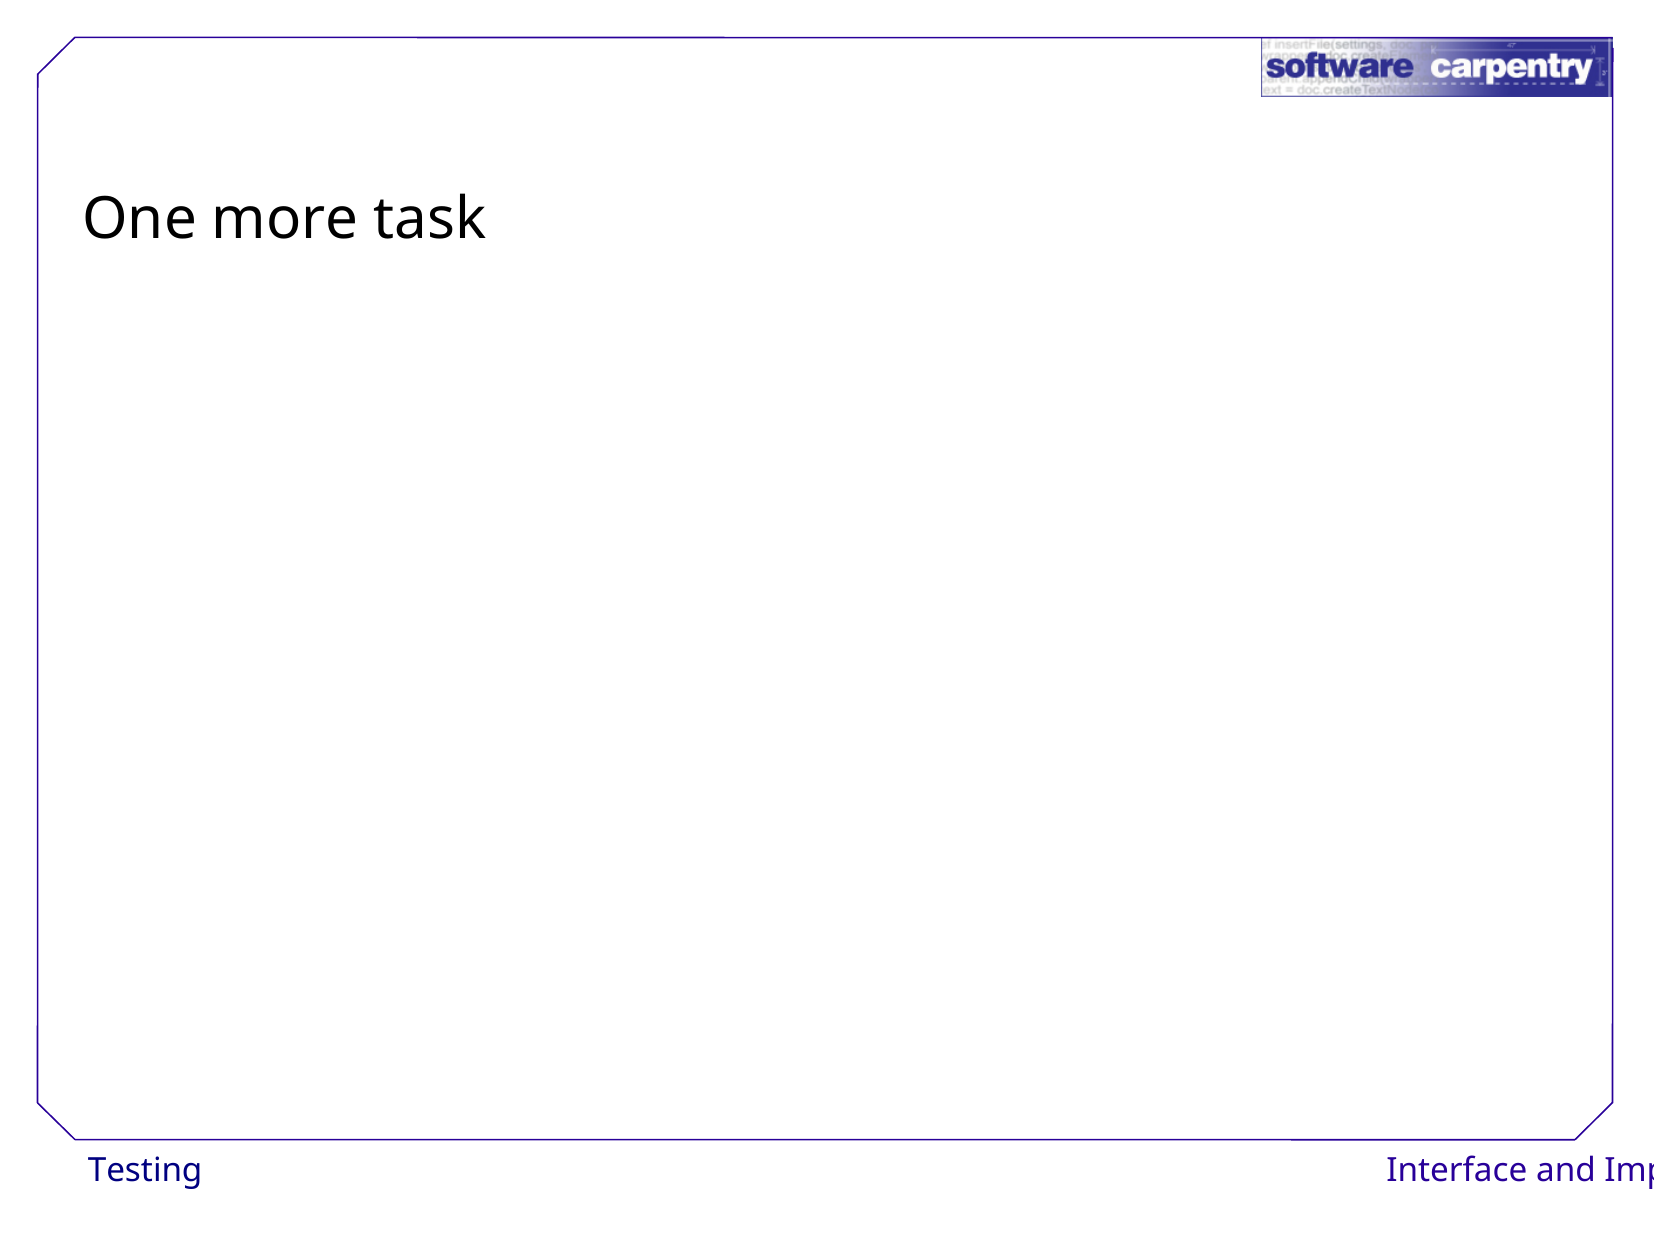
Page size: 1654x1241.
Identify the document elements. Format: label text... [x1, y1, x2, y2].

picture [1261, 39, 1613, 97]
text_box One more task [67, 138, 652, 259]
